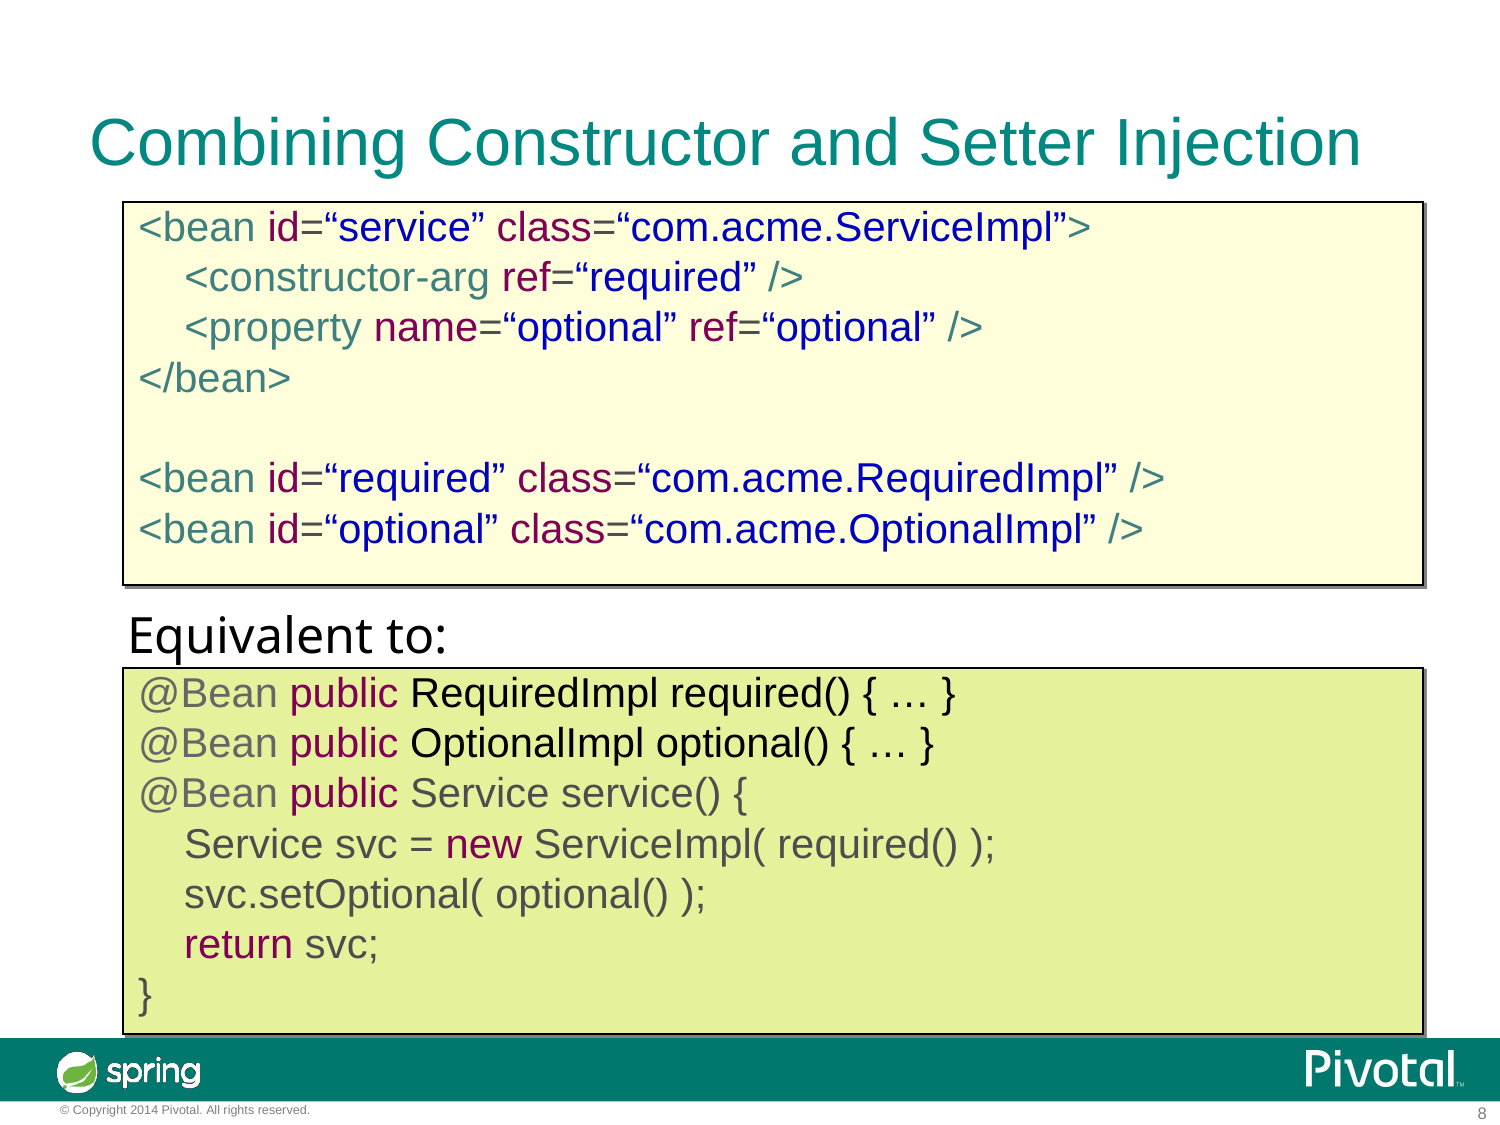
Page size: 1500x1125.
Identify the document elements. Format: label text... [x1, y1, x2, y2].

text_box Equivalent to: [112, 595, 1004, 671]
text_box @Bean public RequiredImpl required() { … } @Bean public OptionalImpl optional() { … } @Bean public Service service() { Service svc = new ServiceImpl( required() ); svc.setOptional( optional() ); return svc; } [123, 667, 1424, 1035]
picture [1306, 1050, 1464, 1087]
picture [32, 1041, 210, 1103]
list <bean id=“service” class=“com.acme.ServiceImpl”> <constructor-arg ref=“required” /> <property name=“optional” ref=“optional” /> </bean> <bean id=“required” class=“com.acme.RequiredImpl” /> <bean id=“optional” class=“com.acme.OptionalImpl” /> [123, 201, 1424, 586]
title Combining Constructor and Setter Injection [75, 45, 1426, 233]
